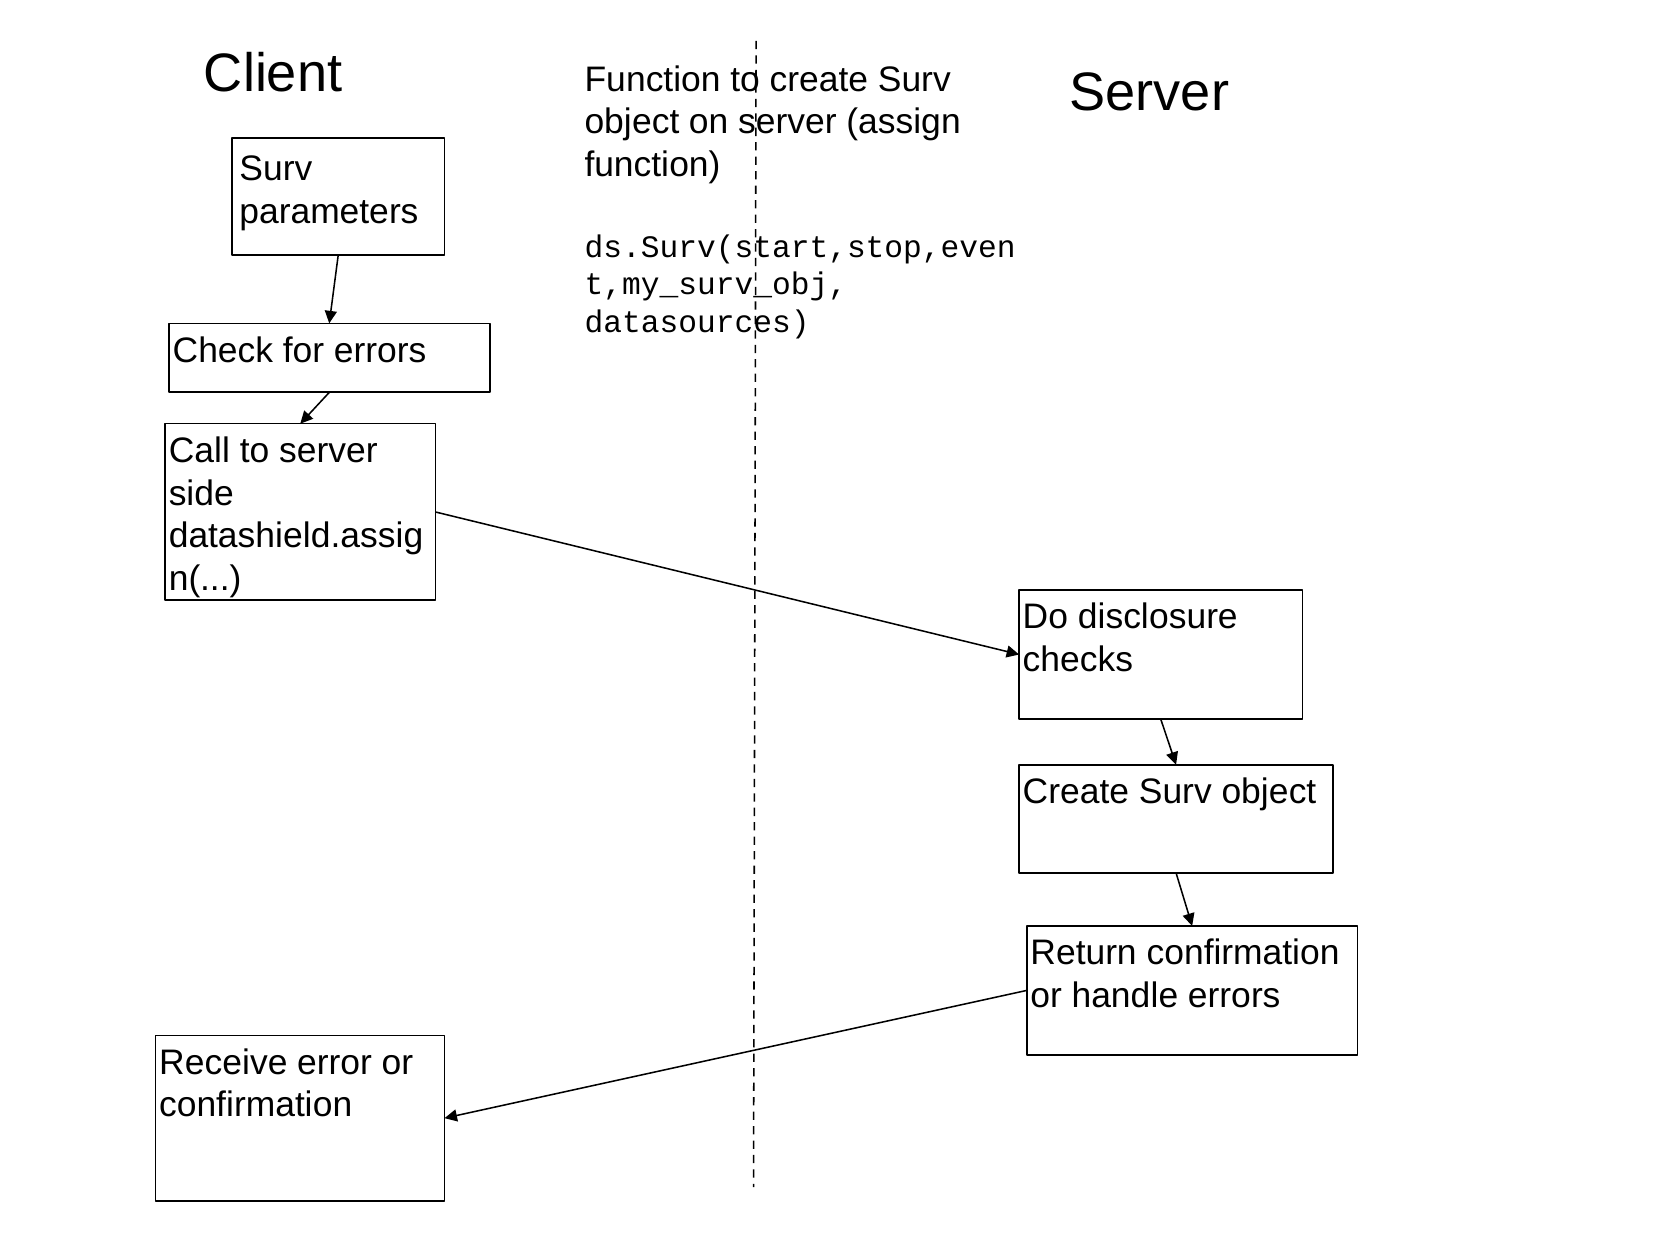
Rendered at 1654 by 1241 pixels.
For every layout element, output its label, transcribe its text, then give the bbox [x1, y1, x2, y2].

text_box Check for errors [168, 323, 490, 393]
text_box Function to create Surv object on server (assign function) ds.Surv(start,stop,event,my_surv_obj, datasources) [566, 37, 1036, 324]
text_box Create Surv object [1019, 764, 1334, 874]
text_box Receive error or confirmation [155, 1035, 445, 1201]
text_box Return confirmation or handle errors [1026, 925, 1358, 1055]
text_box Surv parameters [232, 137, 445, 256]
text_box Server [1051, 37, 1322, 128]
text_box Client [185, 19, 445, 128]
text_box Call to server side datashield.assign(...) [165, 423, 436, 601]
text_box Do disclosure checks [1019, 589, 1303, 719]
